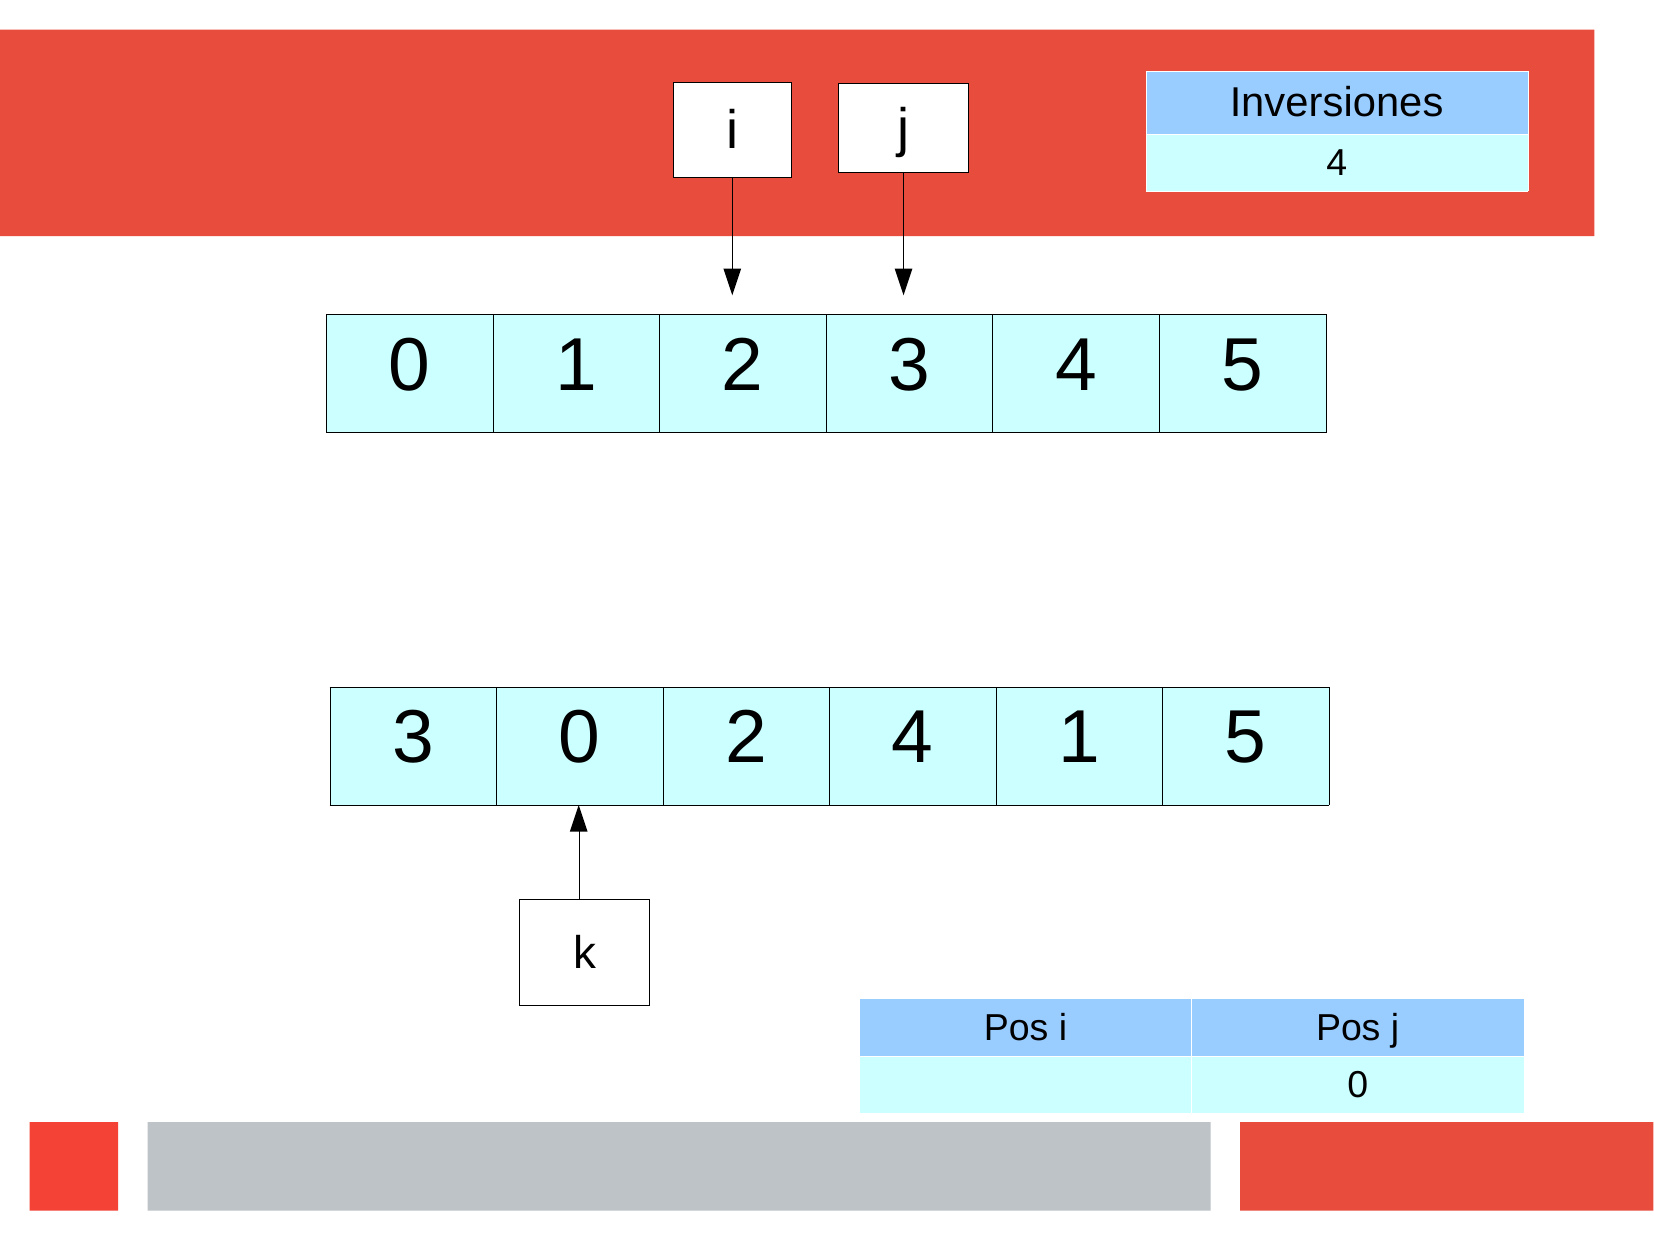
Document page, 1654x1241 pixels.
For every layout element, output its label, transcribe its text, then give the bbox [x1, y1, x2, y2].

table_header Pos j [1192, 999, 1524, 1056]
text_box k [519, 899, 650, 1006]
table_header 0 [327, 315, 493, 432]
table_header Inversiones [1147, 72, 1528, 134]
table_header Pos i [860, 999, 1191, 1056]
text_box j [838, 83, 969, 173]
table_header 4 [993, 315, 1159, 432]
table_header 4 [830, 688, 996, 805]
table_header 3 [827, 315, 992, 432]
table_header 5 [1160, 315, 1326, 432]
table_header 2 [660, 315, 826, 432]
table_cell 0 [1192, 1057, 1524, 1113]
table_header 0 [497, 688, 663, 805]
table_header 1 [494, 315, 659, 432]
table_header 3 [331, 688, 496, 805]
table_header 2 [664, 688, 829, 805]
text_box i [673, 82, 792, 178]
table_header 5 [1163, 688, 1329, 805]
table_cell [860, 1057, 1191, 1113]
table_cell 4 [1147, 135, 1528, 191]
table_header 1 [997, 688, 1162, 805]
